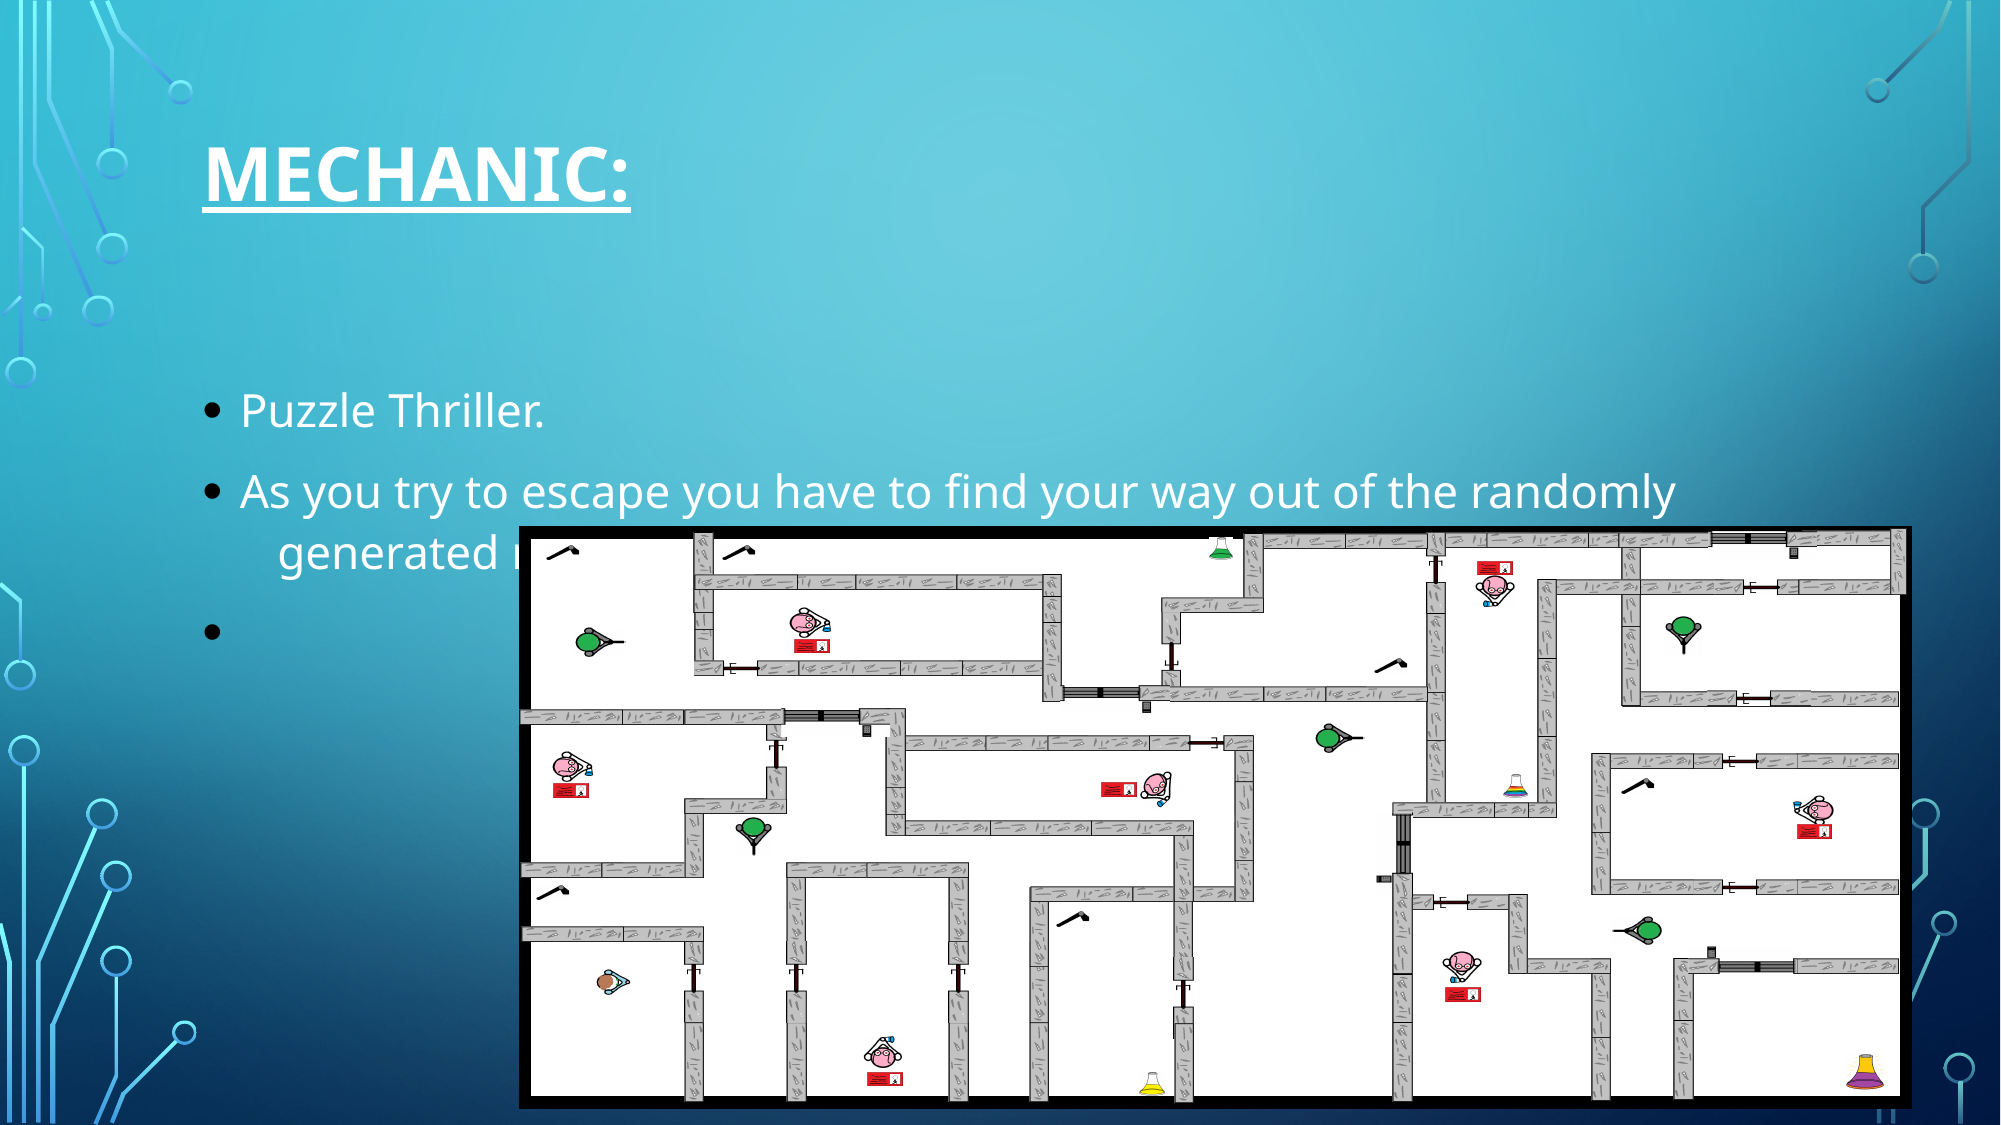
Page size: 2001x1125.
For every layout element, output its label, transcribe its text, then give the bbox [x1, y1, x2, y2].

picture [551, 751, 593, 782]
text_box [714, 533, 1243, 685]
picture [786, 862, 969, 1102]
text_box [1641, 546, 1890, 579]
picture [1591, 753, 1899, 895]
picture [735, 816, 772, 857]
text_box [525, 725, 766, 862]
picture [1173, 958, 1194, 1103]
picture [536, 885, 571, 901]
text_box [1181, 549, 1426, 686]
picture [693, 528, 1907, 1102]
picture [1610, 916, 1663, 945]
picture [553, 784, 589, 798]
list Puzzle Thriller. As you try to escape you have to find your way out of the randomly generated maze. [187, 369, 1813, 951]
picture [1056, 911, 1091, 928]
picture [867, 1072, 903, 1086]
picture [1314, 723, 1366, 753]
picture [1673, 946, 1899, 1100]
text_box [1446, 548, 1621, 802]
picture [1209, 537, 1233, 560]
picture [574, 627, 627, 657]
picture [546, 545, 581, 561]
picture [1445, 987, 1481, 1002]
picture [595, 969, 631, 995]
text_box [906, 751, 1234, 886]
picture [1793, 795, 1835, 839]
picture [1442, 950, 1482, 983]
picture [521, 926, 704, 1102]
text_box [525, 737, 1174, 1103]
text_box [714, 590, 1042, 660]
picture [519, 708, 1254, 1102]
picture [1665, 615, 1702, 656]
text_box [525, 533, 1906, 1103]
picture [722, 545, 757, 561]
title Mechanic: [187, 101, 1813, 344]
picture [1846, 1054, 1884, 1090]
picture [1621, 778, 1656, 795]
picture [1139, 1072, 1165, 1096]
picture [863, 1036, 902, 1070]
